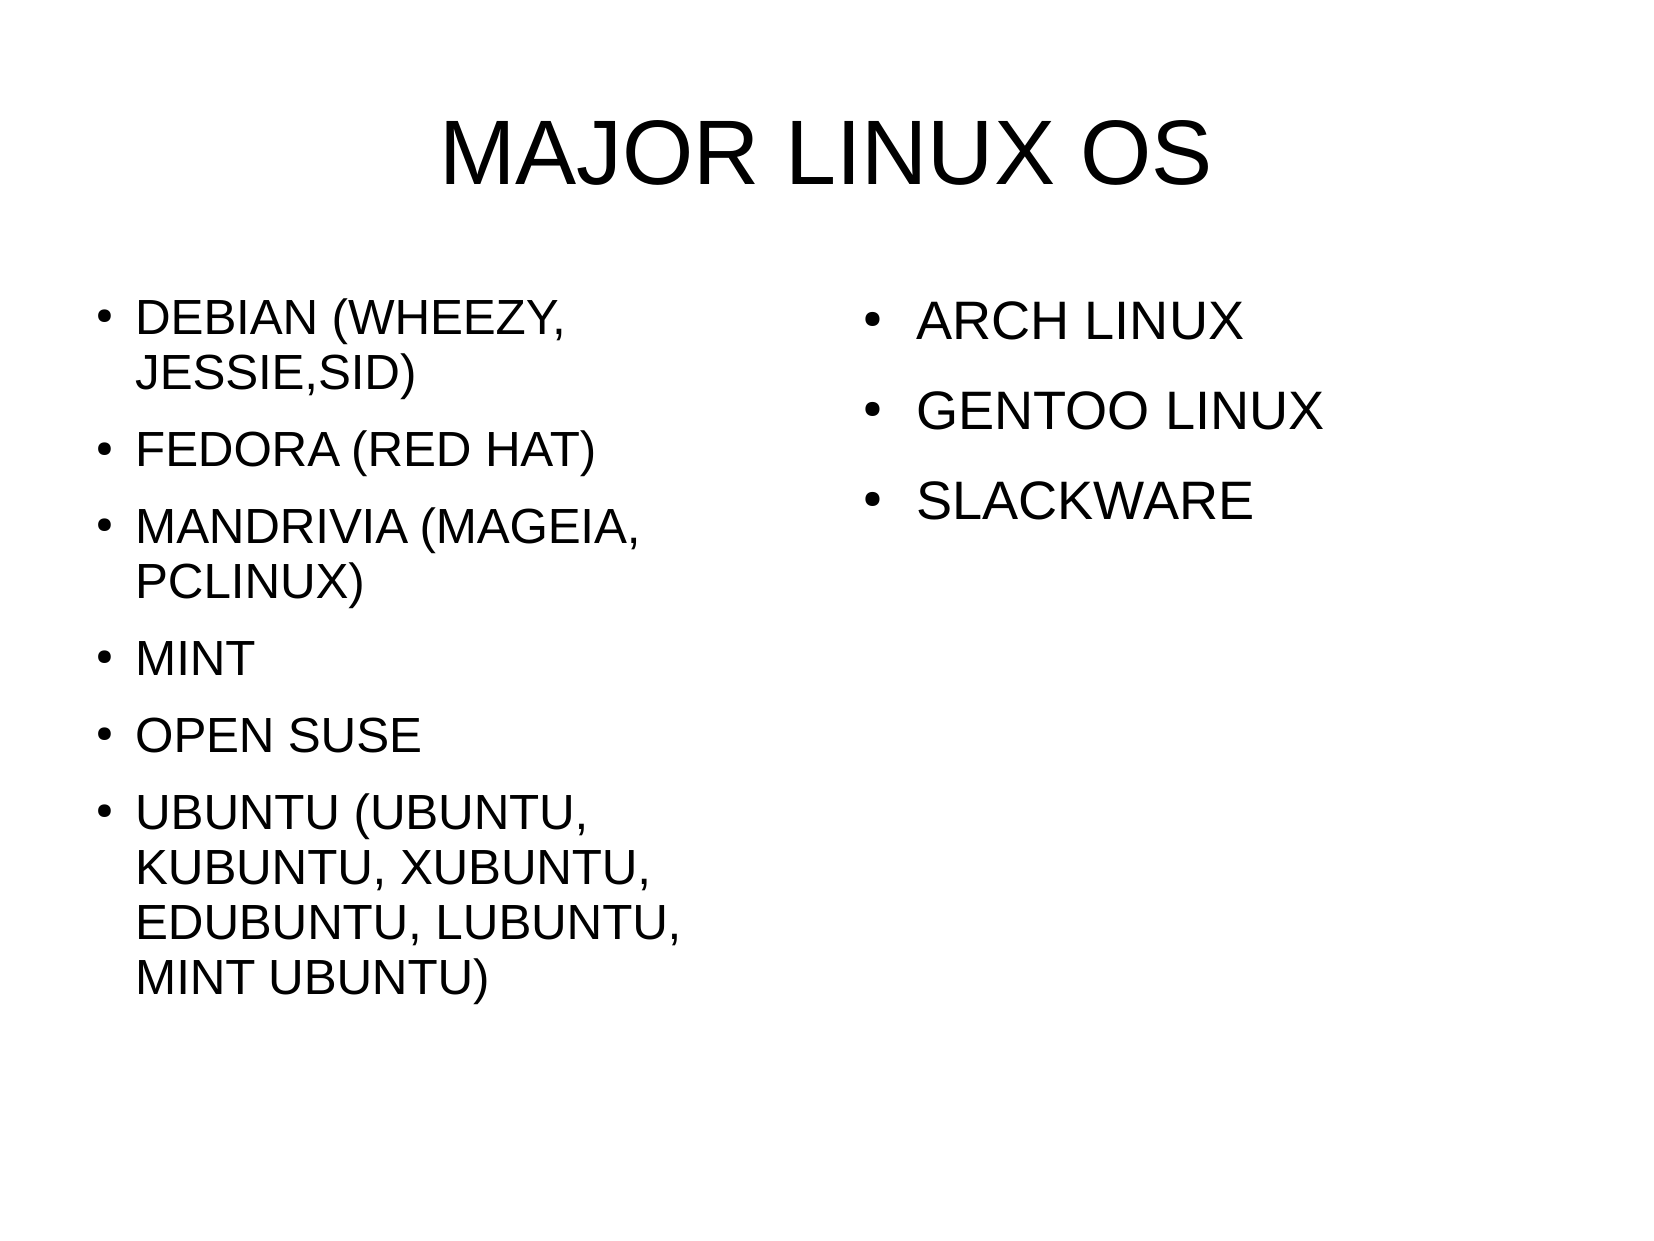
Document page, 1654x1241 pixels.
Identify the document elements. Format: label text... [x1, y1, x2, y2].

list ARCH LINUX GENTOO LINUX SLACKWARE [845, 290, 1572, 1010]
list DEBIAN (WHEEZY, JESSIE,SID) FEDORA (RED HAT) MANDRIVIA (MAGEIA, PCLINUX) MINT OPEN SUSE UBUNTU (UBUNTU, KUBUNTU, XUBUNTU, EDUBUNTU, LUBUNTU, MINT UBUNTU) [82, 290, 809, 1010]
title MAJOR LINUX OS [82, 49, 1571, 257]
